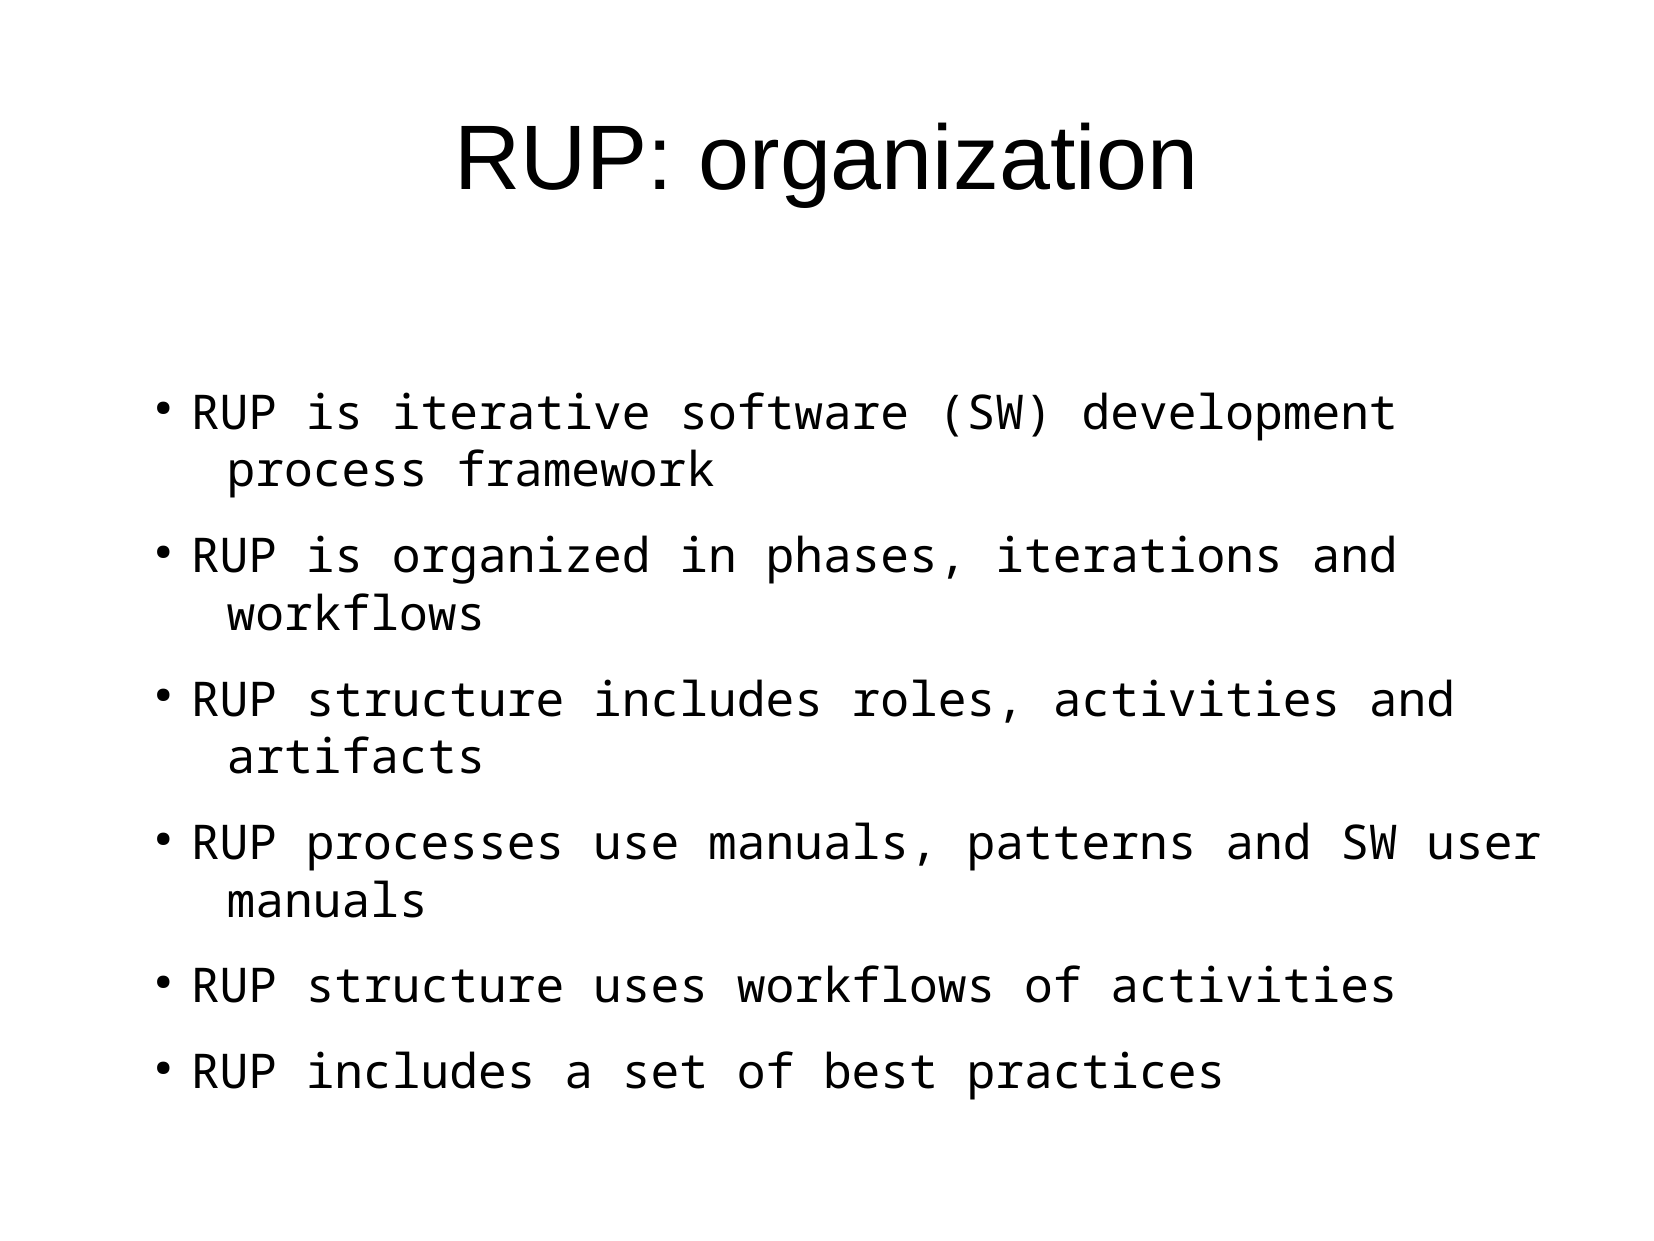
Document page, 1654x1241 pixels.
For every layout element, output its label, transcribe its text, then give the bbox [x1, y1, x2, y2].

title RUP: organization [82, 49, 1571, 257]
list RUP is iterative software (SW) development process framework RUP is organized in phases, iterations and workflows RUP structure includes roles, activities and artifacts RUP processes use manuals, patterns and SW user manuals RUP structure uses workflows of activities RUP includes a set of best practices [82, 295, 1571, 1099]
